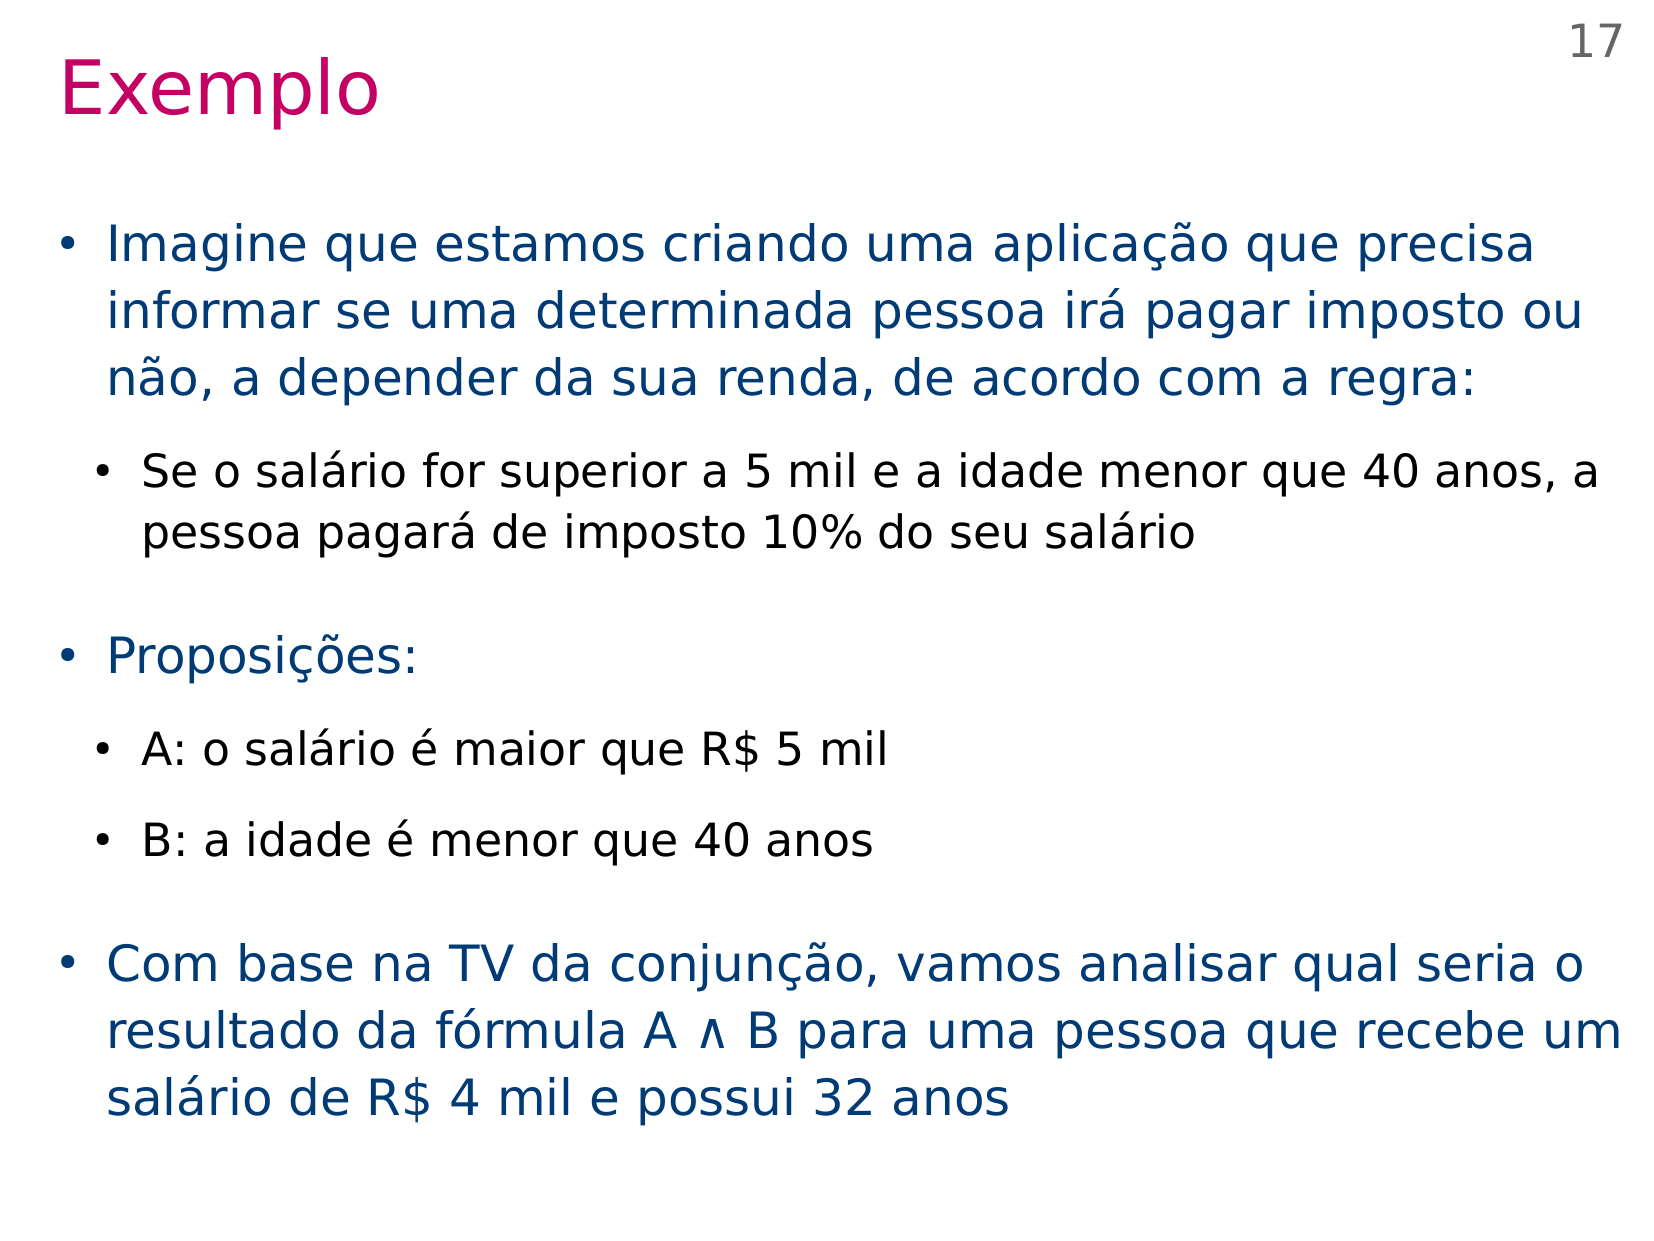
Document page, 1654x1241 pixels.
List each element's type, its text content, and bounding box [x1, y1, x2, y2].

list Imagine que estamos criando uma aplicação que precisa informar se uma determinada pessoa irá pagar imposto ou não, a depender da sua renda, de acordo com a regra: Se o salário for superior a 5 mil e a idade menor que 40 anos, a pessoa pagará de imposto 10% do seu salário Proposições: A: o salário é maior que R$ 5 mil B: a idade é menor que 40 anos Com base na TV da conjunção, vamos analisar qual seria o resultado da fórmula A ∧ B para uma pessoa que recebe um salário de R$ 4 mil e possui 32 anos [59, 206, 1625, 1211]
title Exemplo [59, 29, 1625, 148]
